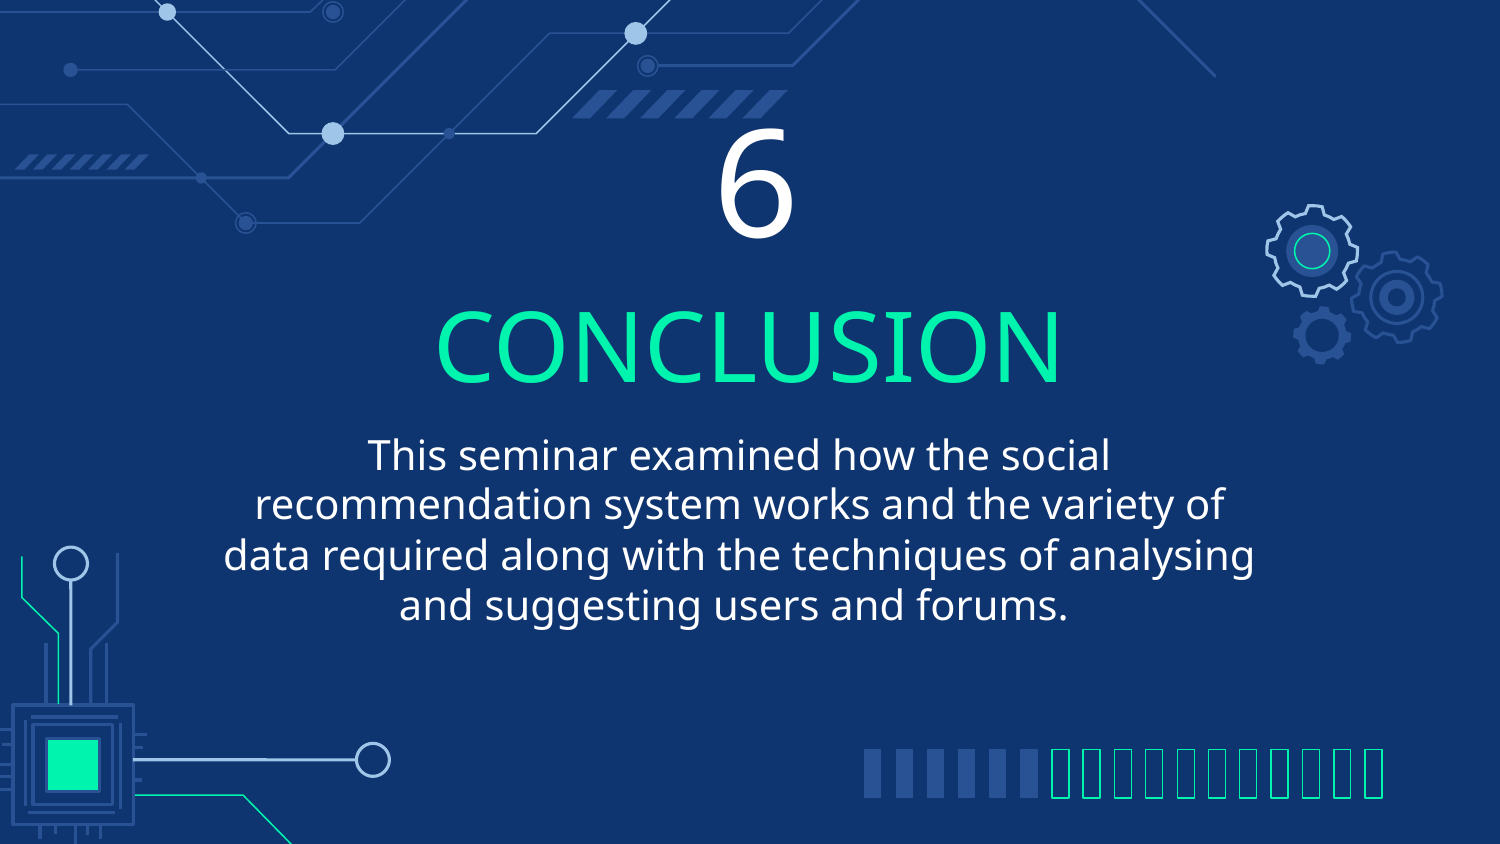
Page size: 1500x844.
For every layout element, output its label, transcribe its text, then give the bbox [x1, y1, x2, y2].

subtitle This seminar examined how the social recommendation system works and the variety of data required along with the techniques of analysing and suggesting users and forums. [220, 417, 1259, 692]
title CONCLUSION [418, 281, 1082, 405]
title 6 [598, 115, 915, 240]
